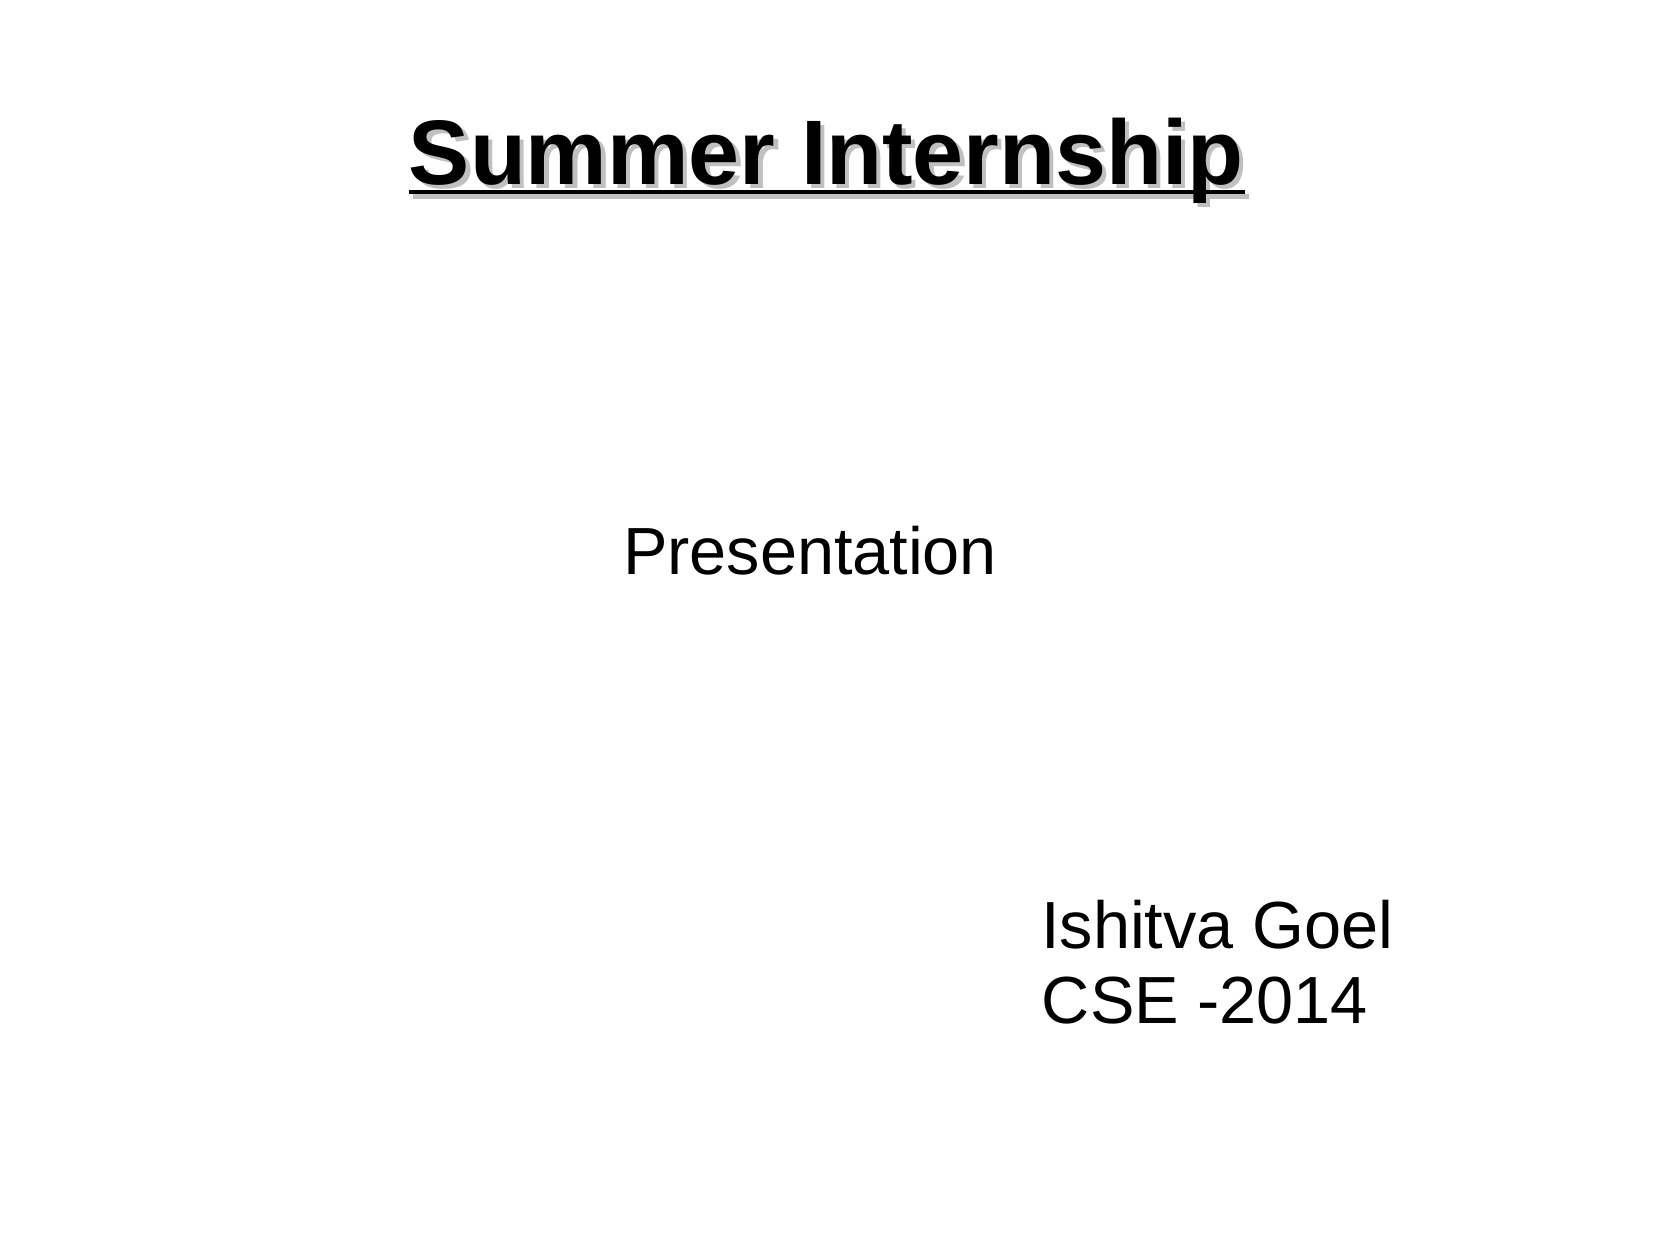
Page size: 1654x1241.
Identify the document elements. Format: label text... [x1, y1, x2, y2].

title Summer Internship [82, 49, 1571, 257]
subtitle Presentation Ishitva Goel CSE -2014 [82, 140, 1538, 1113]
